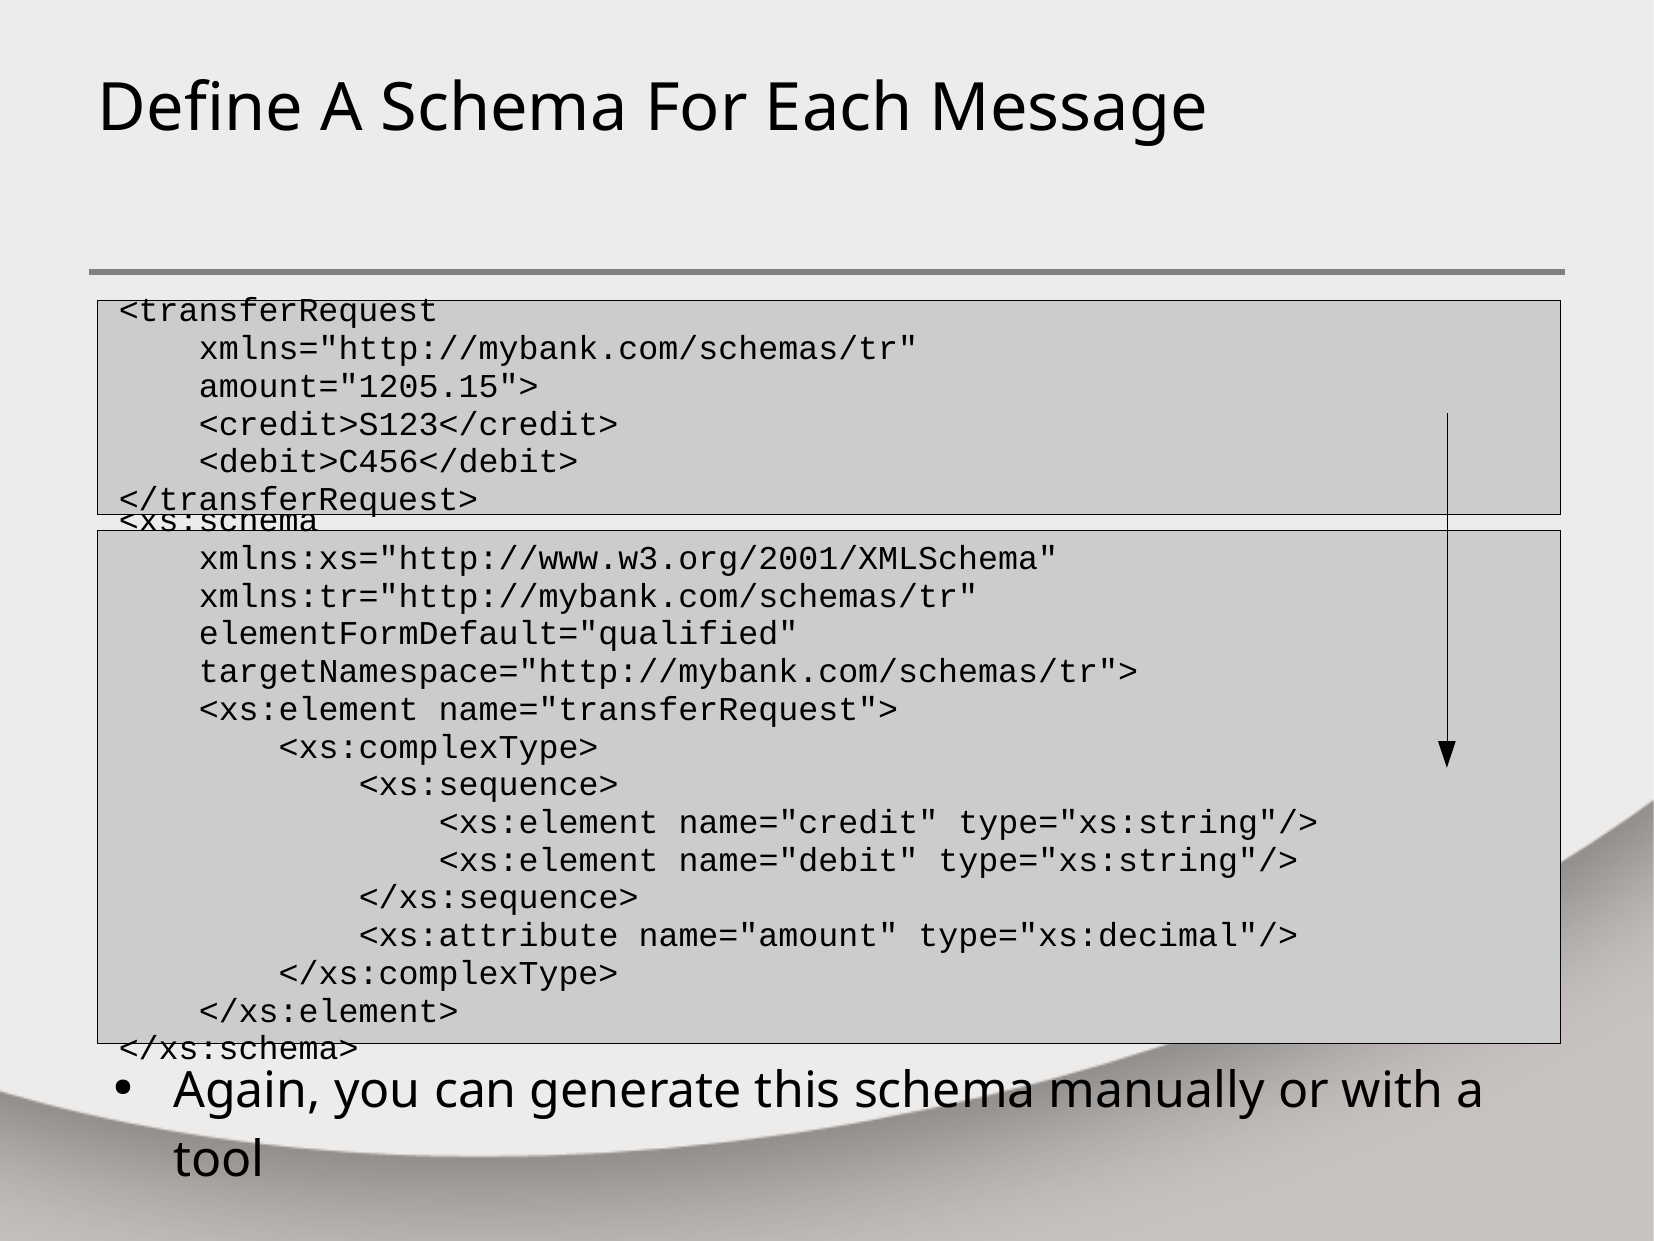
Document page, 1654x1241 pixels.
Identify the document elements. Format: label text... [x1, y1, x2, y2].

picture [0, 0, 1654, 1241]
title Define A Schema For Each Message [97, 75, 1561, 226]
text_box Again, you can generate this schema manually or with a tool [98, 300, 1561, 1163]
